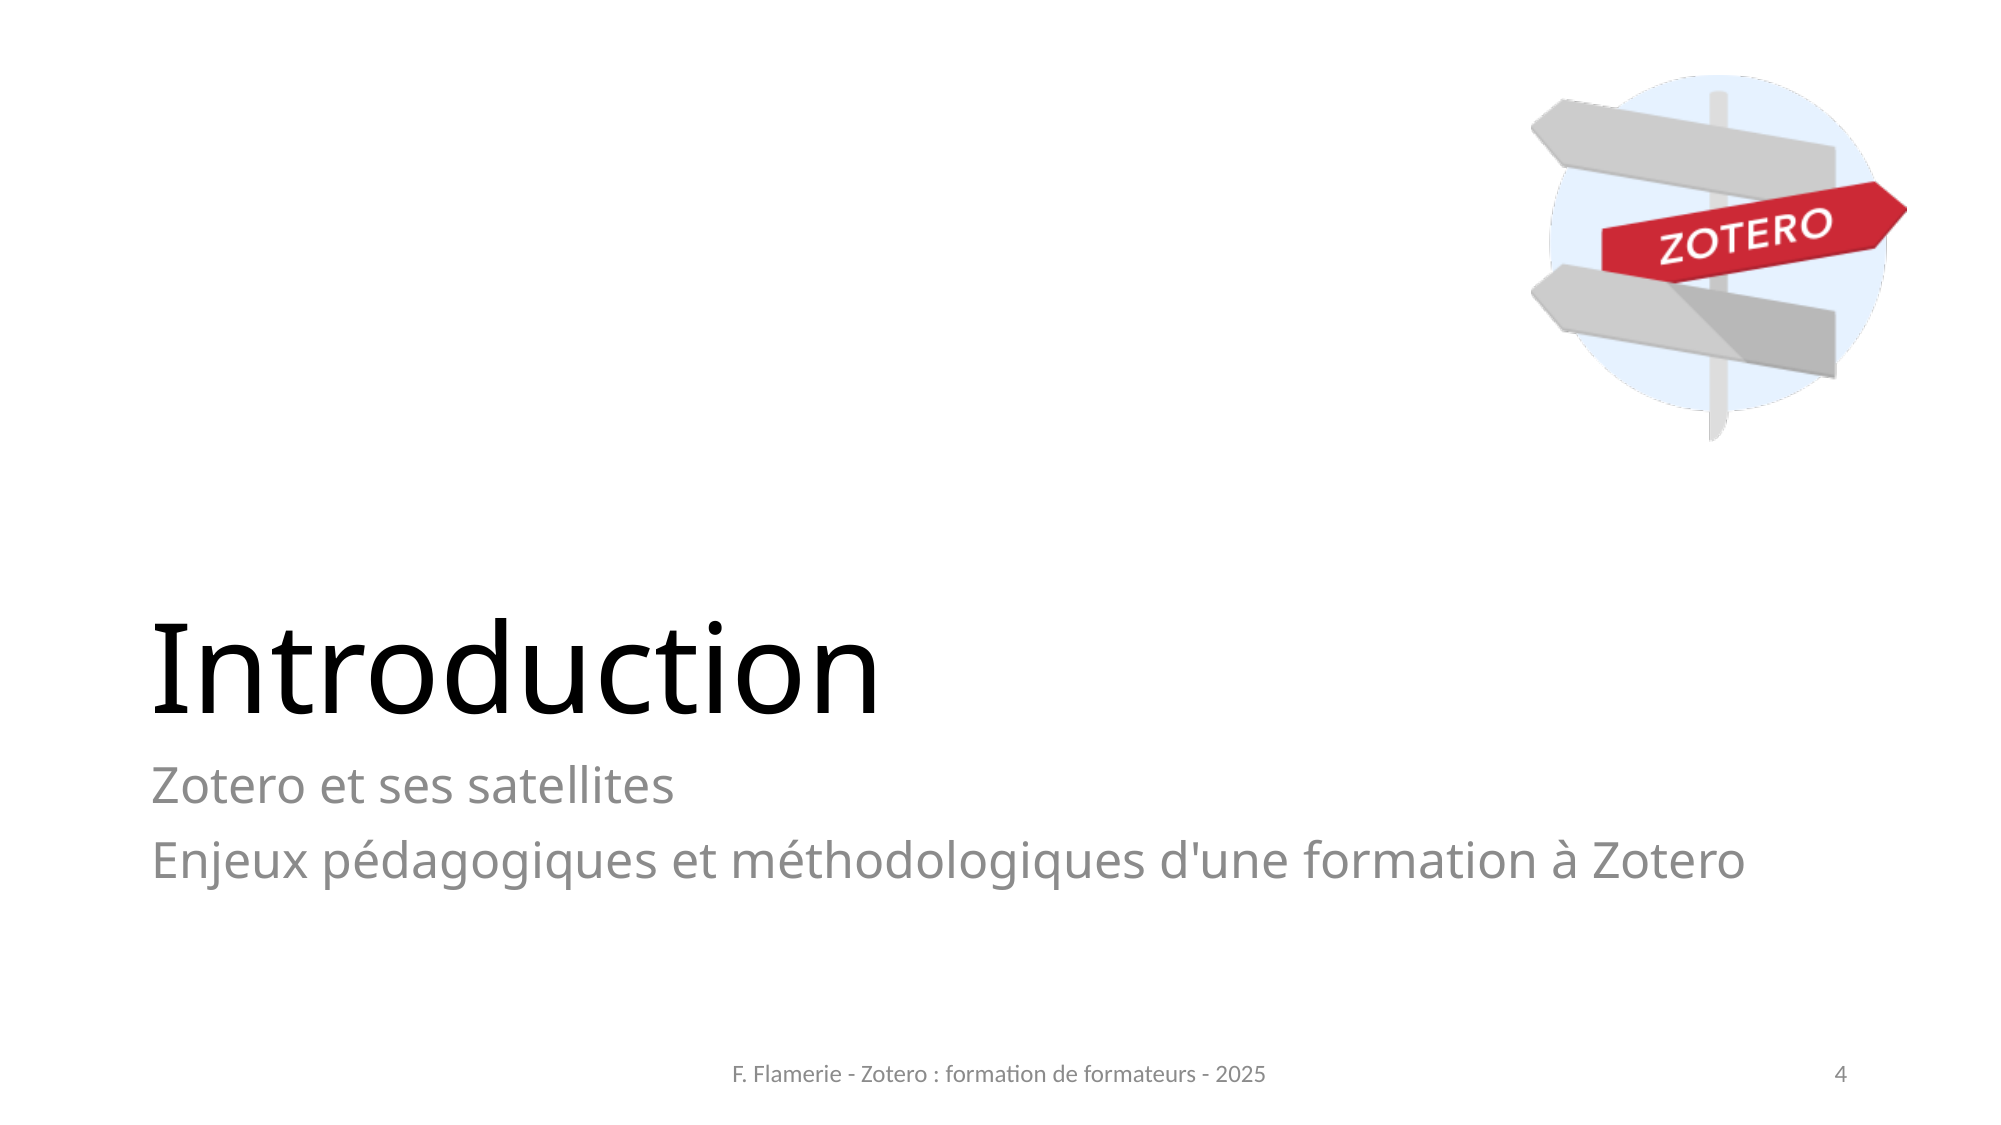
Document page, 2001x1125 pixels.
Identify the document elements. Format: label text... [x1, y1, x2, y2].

title Introduction [135, 280, 1861, 749]
picture [1531, 75, 1907, 442]
list Zotero et ses satellites Enjeux pédagogiques et méthodologiques d'une formation à Zotero [136, 752, 1862, 999]
